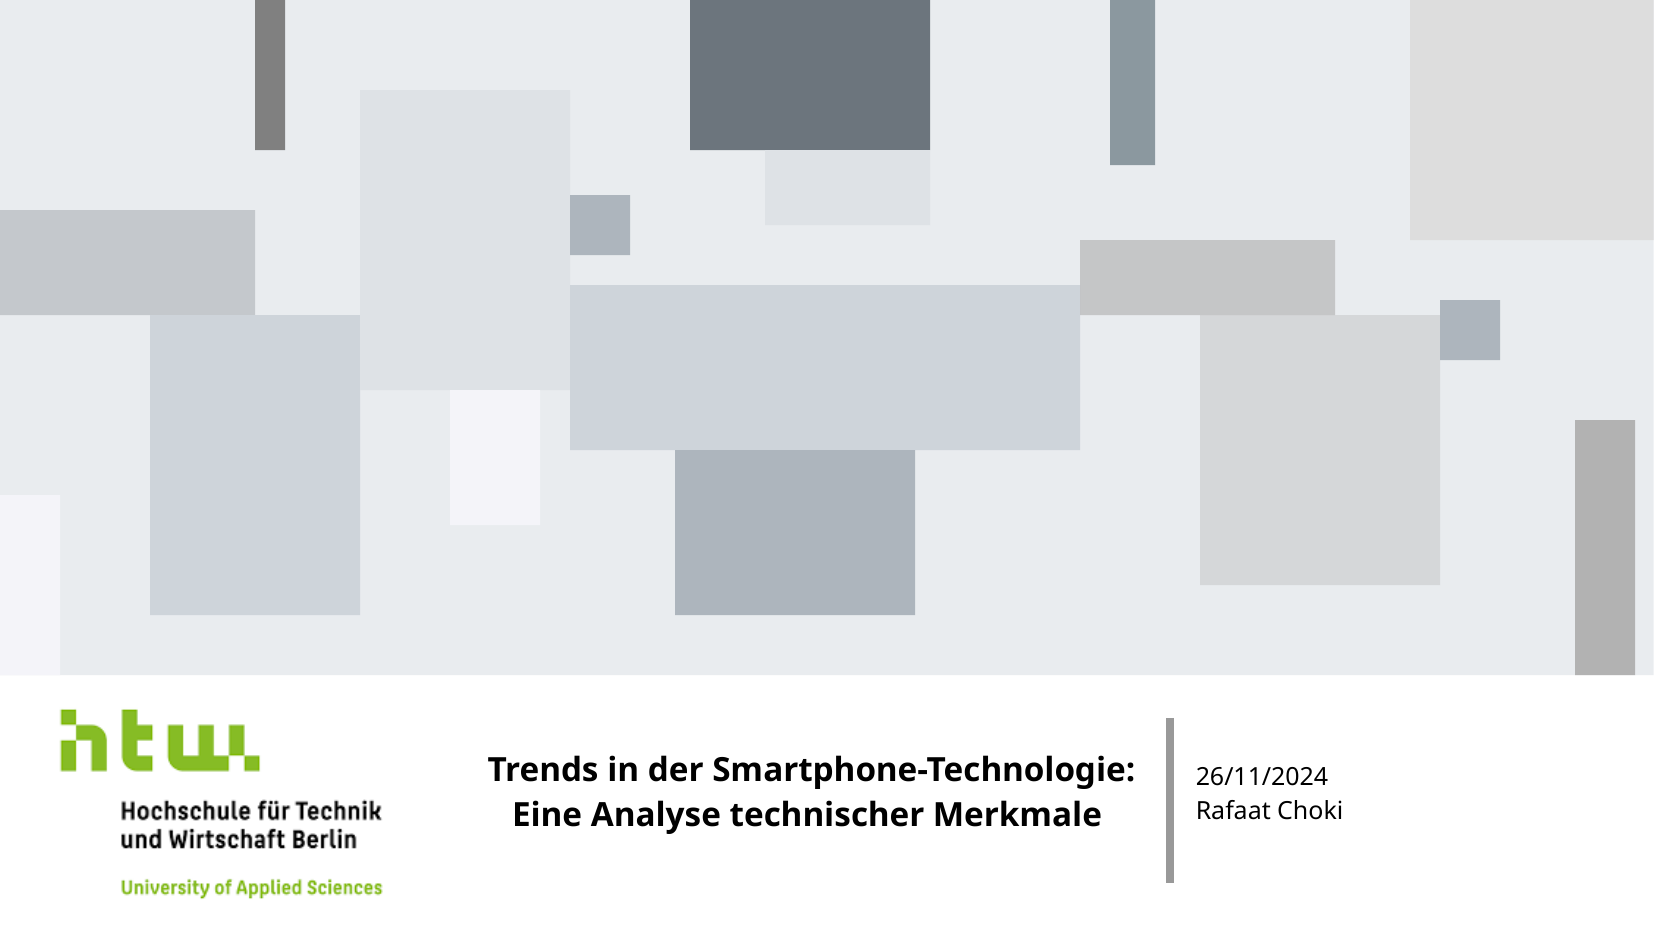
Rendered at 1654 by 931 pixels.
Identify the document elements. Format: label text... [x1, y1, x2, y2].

text_box Trends in der Smartphone-Technologie: Eine Analyse technischer Merkmale [472, 738, 1152, 873]
text_box 26/11/2024 Rafaat Choki [1181, 717, 1595, 895]
picture [0, 679, 443, 925]
